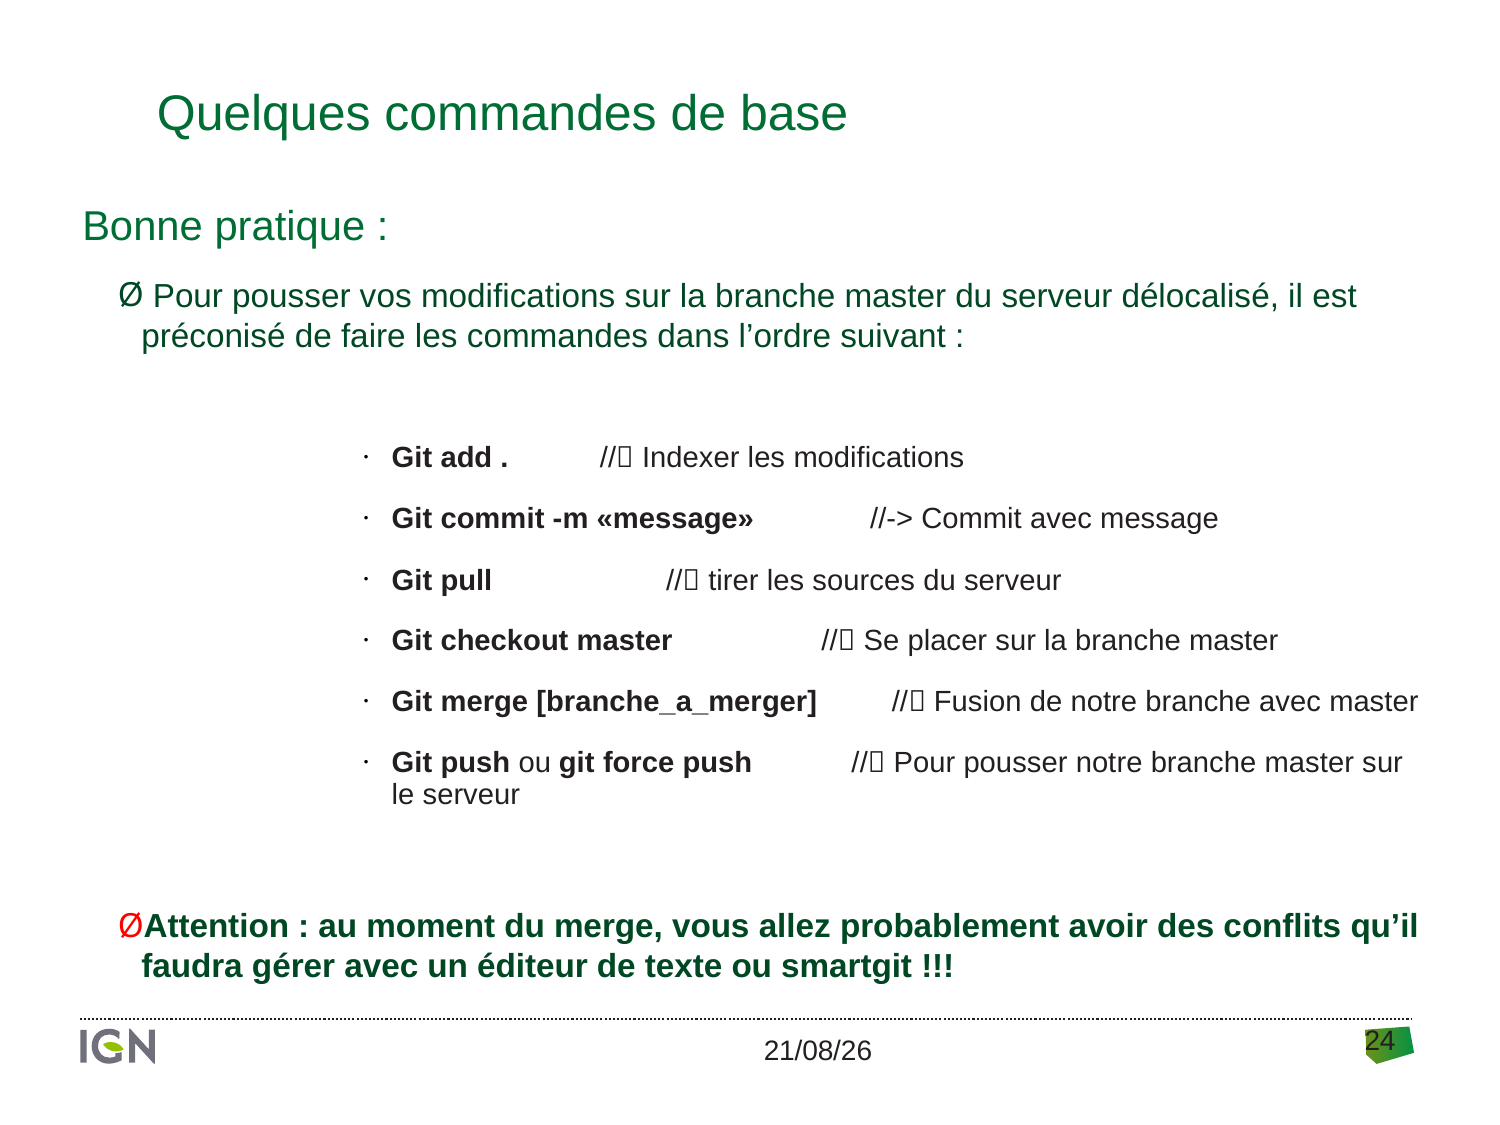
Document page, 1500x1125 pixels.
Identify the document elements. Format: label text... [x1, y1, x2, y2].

list Bonne pratique : Pour pousser vos modifications sur la branche master du serveur délocalisé, il est préconisé de faire les commandes dans l’ordre suivant : Git add . // Indexer les modifications Git commit -m «message» //-> Commit avec message Git pull // tirer les sources du serveur Git checkout master // Se placer sur la branche master Git merge [branche_a_merger] // Fusion de notre branche avec master Git push ou git force push // Pour pousser notre branche master sur le serveur Attention : au moment du merge, vous allez probablement avoir des conflits qu’il faudra gérer avec un éditeur de texte ou smartgit !!! [67, 198, 1446, 996]
title Quelques commandes de base [142, 81, 1340, 141]
slide_number 25/03/21 [749, 1025, 894, 1064]
slide_number <numéro> [1349, 1015, 1428, 1076]
